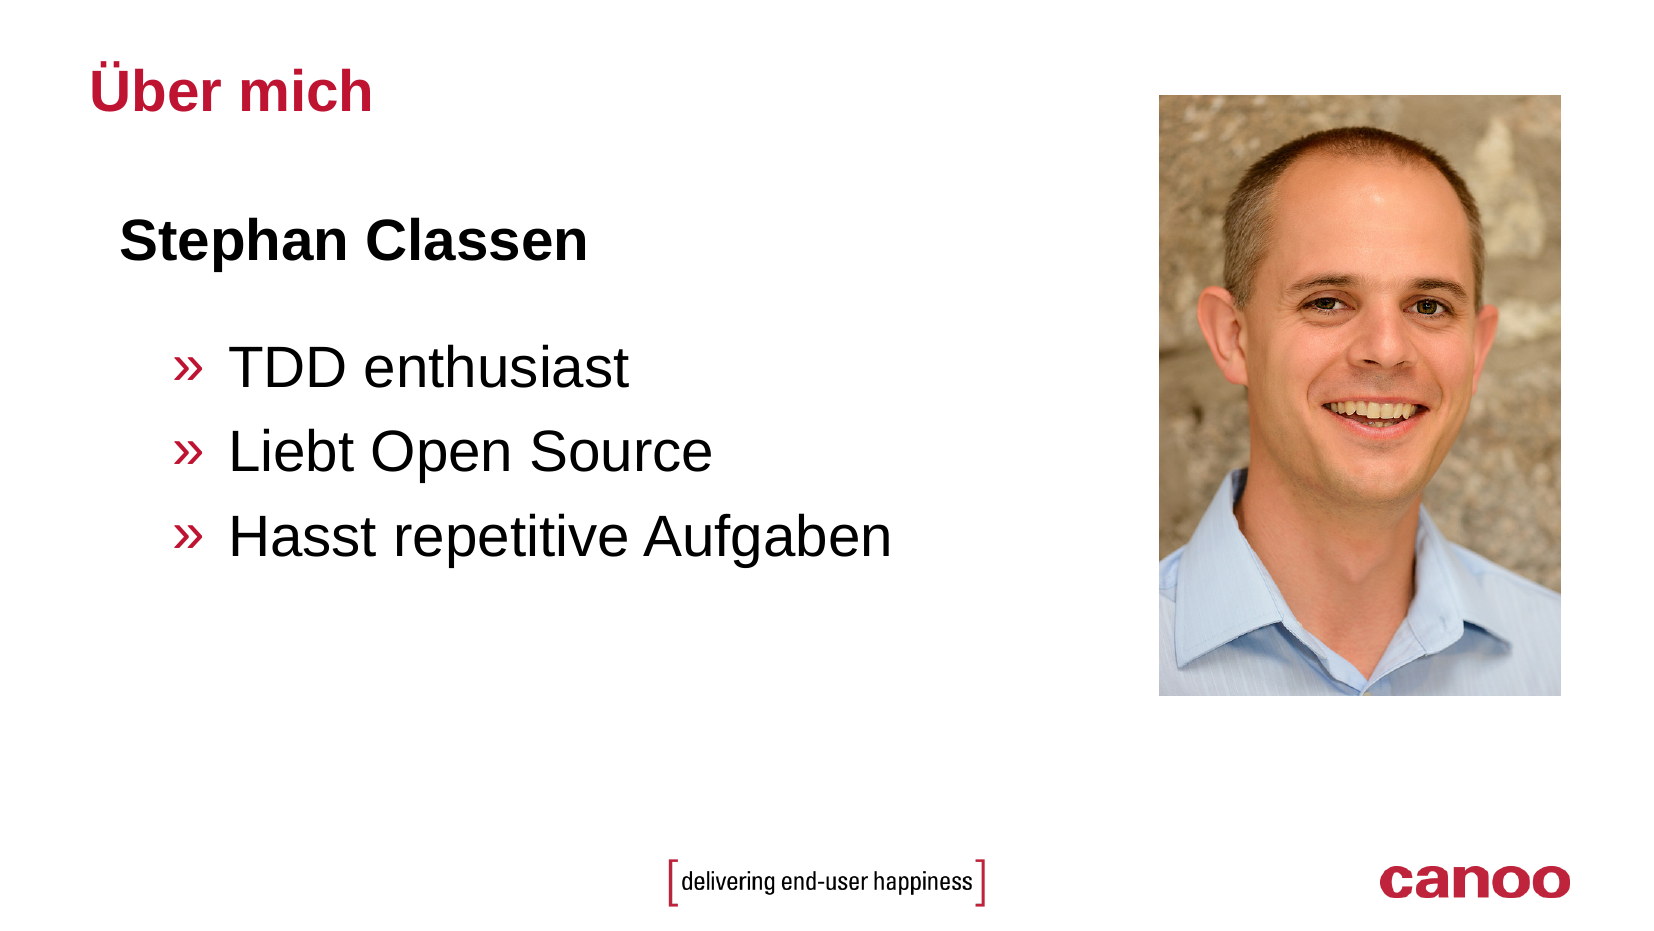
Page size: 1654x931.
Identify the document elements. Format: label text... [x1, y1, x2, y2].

picture [1159, 95, 1561, 696]
list TDD enthusiast Liebt Open Source Hasst repetitive Aufgaben [157, 321, 1118, 741]
title Über mich [75, 45, 1591, 136]
picture [662, 855, 991, 910]
picture [1380, 866, 1570, 898]
text_box Stephan Classen [105, 195, 1021, 280]
